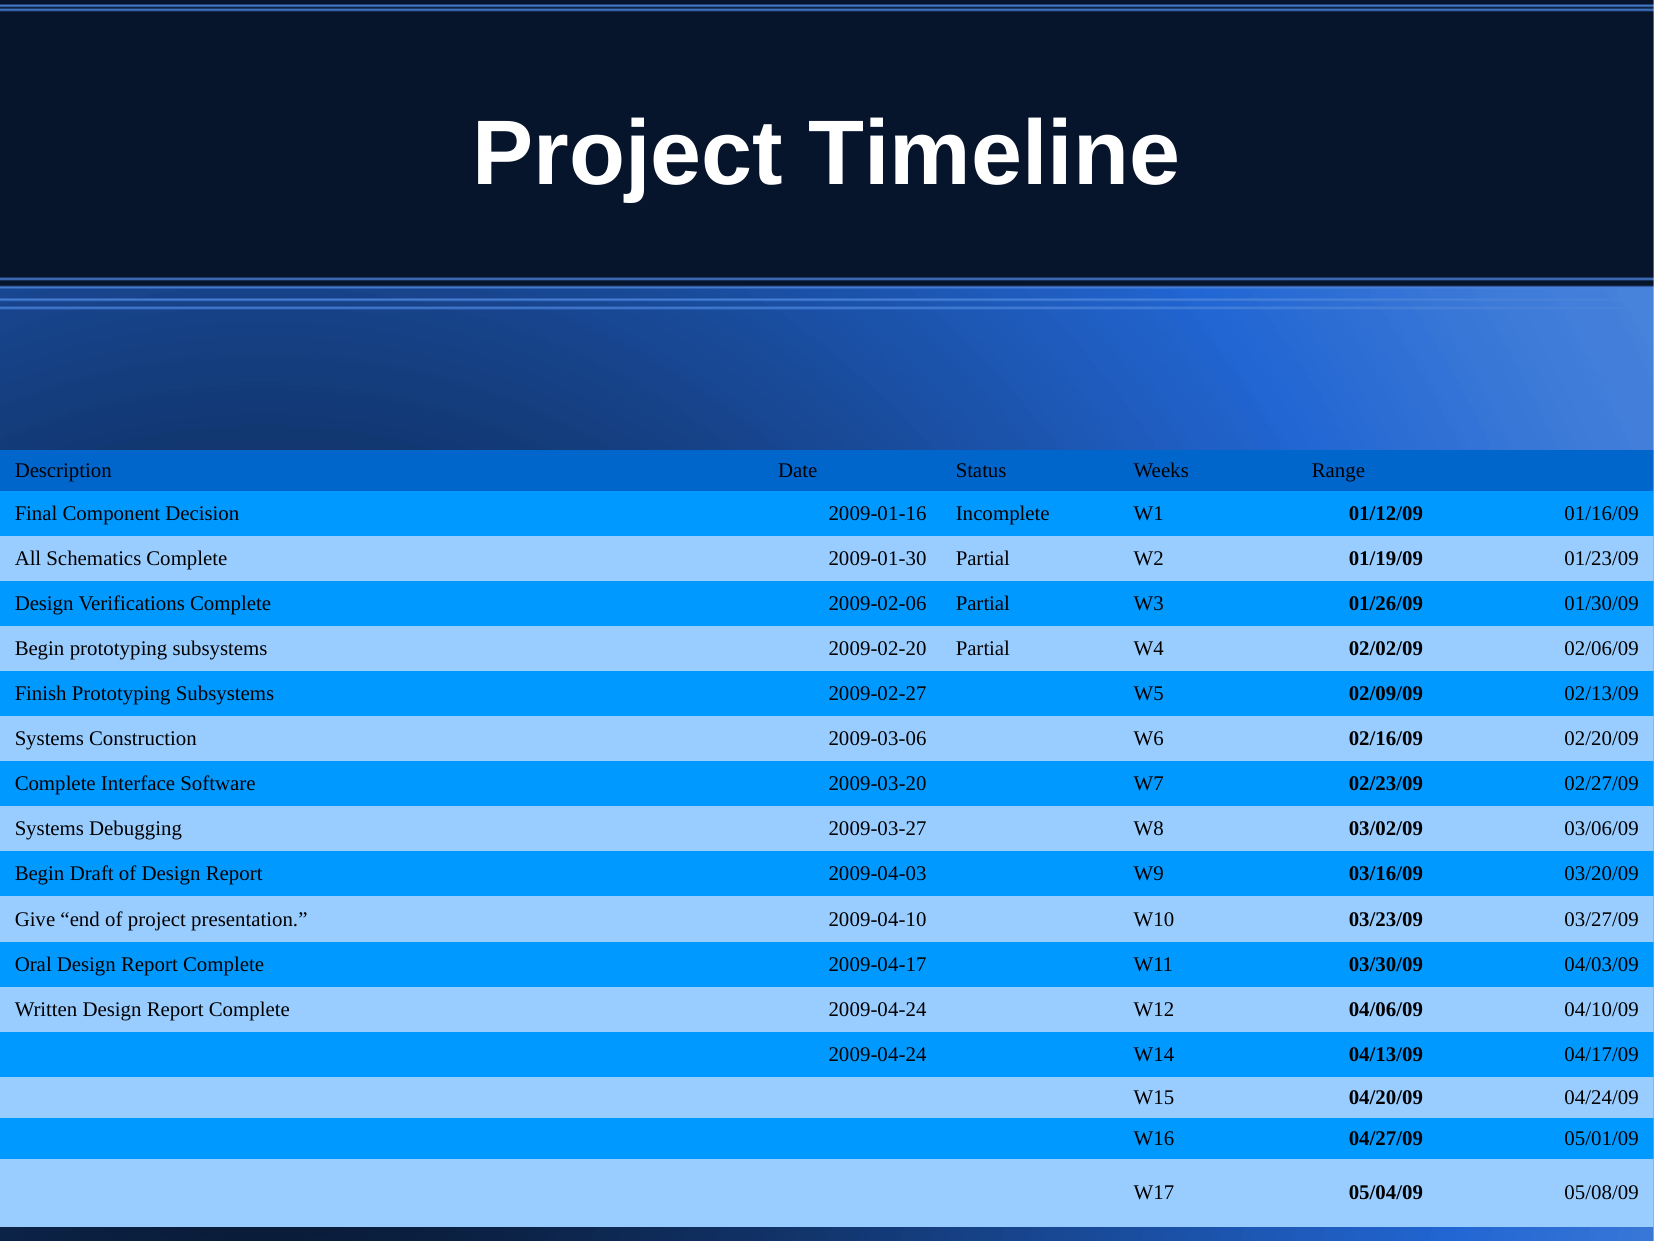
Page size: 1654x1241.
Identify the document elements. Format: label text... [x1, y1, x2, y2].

table_cell W15 [1119, 1077, 1297, 1118]
table_header Status [941, 450, 1119, 491]
table_header Weeks [1119, 450, 1297, 491]
table_cell W17 [1119, 1159, 1297, 1227]
table_cell 04/24/09 [1475, 1077, 1654, 1118]
table_cell W2 [1119, 536, 1297, 581]
table_cell W9 [1119, 851, 1297, 896]
table_cell 01/19/09 [1297, 536, 1475, 581]
table_cell W11 [1119, 942, 1297, 987]
table_cell Begin Draft of Design Report [0, 851, 763, 896]
table_cell Incomplete [941, 491, 1119, 536]
table_cell All Schematics Complete [0, 536, 763, 581]
table_cell 02/06/09 [1475, 626, 1654, 671]
table_cell Finish Prototyping Subsystems [0, 671, 763, 716]
table_cell 2009-01-30 [763, 536, 941, 581]
table_cell W8 [1119, 806, 1297, 851]
table_cell [763, 1159, 941, 1227]
table_cell 02/13/09 [1475, 671, 1654, 716]
table_cell 02/02/09 [1297, 626, 1475, 671]
table_header Description [0, 450, 763, 491]
table_cell [941, 716, 1119, 761]
table_cell 02/09/09 [1297, 671, 1475, 716]
table_cell Final Component Decision [0, 491, 763, 536]
table_cell Oral Design Report Complete [0, 942, 763, 987]
table_cell Begin prototyping subsystems [0, 626, 763, 671]
table_cell W5 [1119, 671, 1297, 716]
table_cell W6 [1119, 716, 1297, 761]
title Project Timeline [82, 49, 1571, 257]
table_cell 04/17/09 [1475, 1032, 1654, 1077]
table_cell Systems Debugging [0, 806, 763, 851]
table_cell [941, 806, 1119, 851]
table_cell [941, 987, 1119, 1032]
table_header [1475, 450, 1654, 491]
table_cell 2009-04-24 [763, 987, 941, 1032]
table_cell Give “end of project presentation.” [0, 896, 763, 942]
table_cell [0, 1118, 763, 1159]
table_cell [941, 851, 1119, 896]
table_cell 05/01/09 [1475, 1118, 1654, 1159]
table_cell Partial [941, 581, 1119, 626]
table_cell 03/16/09 [1297, 851, 1475, 896]
table_cell 2009-01-16 [763, 491, 941, 536]
table_cell W14 [1119, 1032, 1297, 1077]
table_cell W16 [1119, 1118, 1297, 1159]
table_cell Partial [941, 626, 1119, 671]
table_cell W10 [1119, 896, 1297, 942]
table_cell 01/30/09 [1475, 581, 1654, 626]
table_cell 2009-02-27 [763, 671, 941, 716]
picture [0, 1227, 1654, 1241]
table_cell 02/20/09 [1475, 716, 1654, 761]
table_cell 01/23/09 [1475, 536, 1654, 581]
table_cell Written Design Report Complete [0, 987, 763, 1032]
table_cell [941, 671, 1119, 716]
table_cell W7 [1119, 761, 1297, 806]
table_cell [941, 896, 1119, 942]
table_cell 04/10/09 [1475, 987, 1654, 1032]
table_cell 03/20/09 [1475, 851, 1654, 896]
table_cell [0, 1032, 763, 1077]
picture [0, 0, 1654, 450]
table_cell 2009-03-06 [763, 716, 941, 761]
table_cell Design Verifications Complete [0, 581, 763, 626]
table_cell 2009-04-03 [763, 851, 941, 896]
table_cell 04/06/09 [1297, 987, 1475, 1032]
table_cell 01/26/09 [1297, 581, 1475, 626]
table_cell Complete Interface Software [0, 761, 763, 806]
table_cell [941, 1032, 1119, 1077]
table_cell 2009-02-20 [763, 626, 941, 671]
table_cell 02/16/09 [1297, 716, 1475, 761]
table_header Date [763, 450, 941, 491]
table_cell Partial [941, 536, 1119, 581]
table_cell 02/23/09 [1297, 761, 1475, 806]
table_cell 2009-04-24 [763, 1032, 941, 1077]
table_cell 2009-04-17 [763, 942, 941, 987]
table_cell 2009-03-27 [763, 806, 941, 851]
table_header Range [1297, 450, 1475, 491]
table_cell 04/13/09 [1297, 1032, 1475, 1077]
table_cell [0, 1077, 763, 1118]
table_cell [763, 1118, 941, 1159]
table_cell [941, 761, 1119, 806]
table_cell 03/06/09 [1475, 806, 1654, 851]
table_cell [763, 1077, 941, 1118]
table_cell [941, 1118, 1119, 1159]
table_cell 2009-04-10 [763, 896, 941, 942]
table_cell W3 [1119, 581, 1297, 626]
table_cell 04/27/09 [1297, 1118, 1475, 1159]
table_cell 2009-03-20 [763, 761, 941, 806]
table_cell 01/16/09 [1475, 491, 1654, 536]
table_cell 03/23/09 [1297, 896, 1475, 942]
table_cell [941, 1159, 1119, 1227]
table_cell W12 [1119, 987, 1297, 1032]
table_cell 02/27/09 [1475, 761, 1654, 806]
table_cell 05/04/09 [1297, 1159, 1475, 1227]
table_cell 05/08/09 [1475, 1159, 1654, 1227]
table_cell W4 [1119, 626, 1297, 671]
table_cell W1 [1119, 491, 1297, 536]
table_cell [0, 1159, 763, 1227]
table_cell 04/20/09 [1297, 1077, 1475, 1118]
table_cell [941, 1077, 1119, 1118]
table_cell 04/03/09 [1475, 942, 1654, 987]
table_cell Systems Construction [0, 716, 763, 761]
table_cell 2009-02-06 [763, 581, 941, 626]
table_cell [941, 942, 1119, 987]
table_cell 01/12/09 [1297, 491, 1475, 536]
table_cell 03/02/09 [1297, 806, 1475, 851]
table_cell 03/27/09 [1475, 896, 1654, 942]
table_cell 03/30/09 [1297, 942, 1475, 987]
